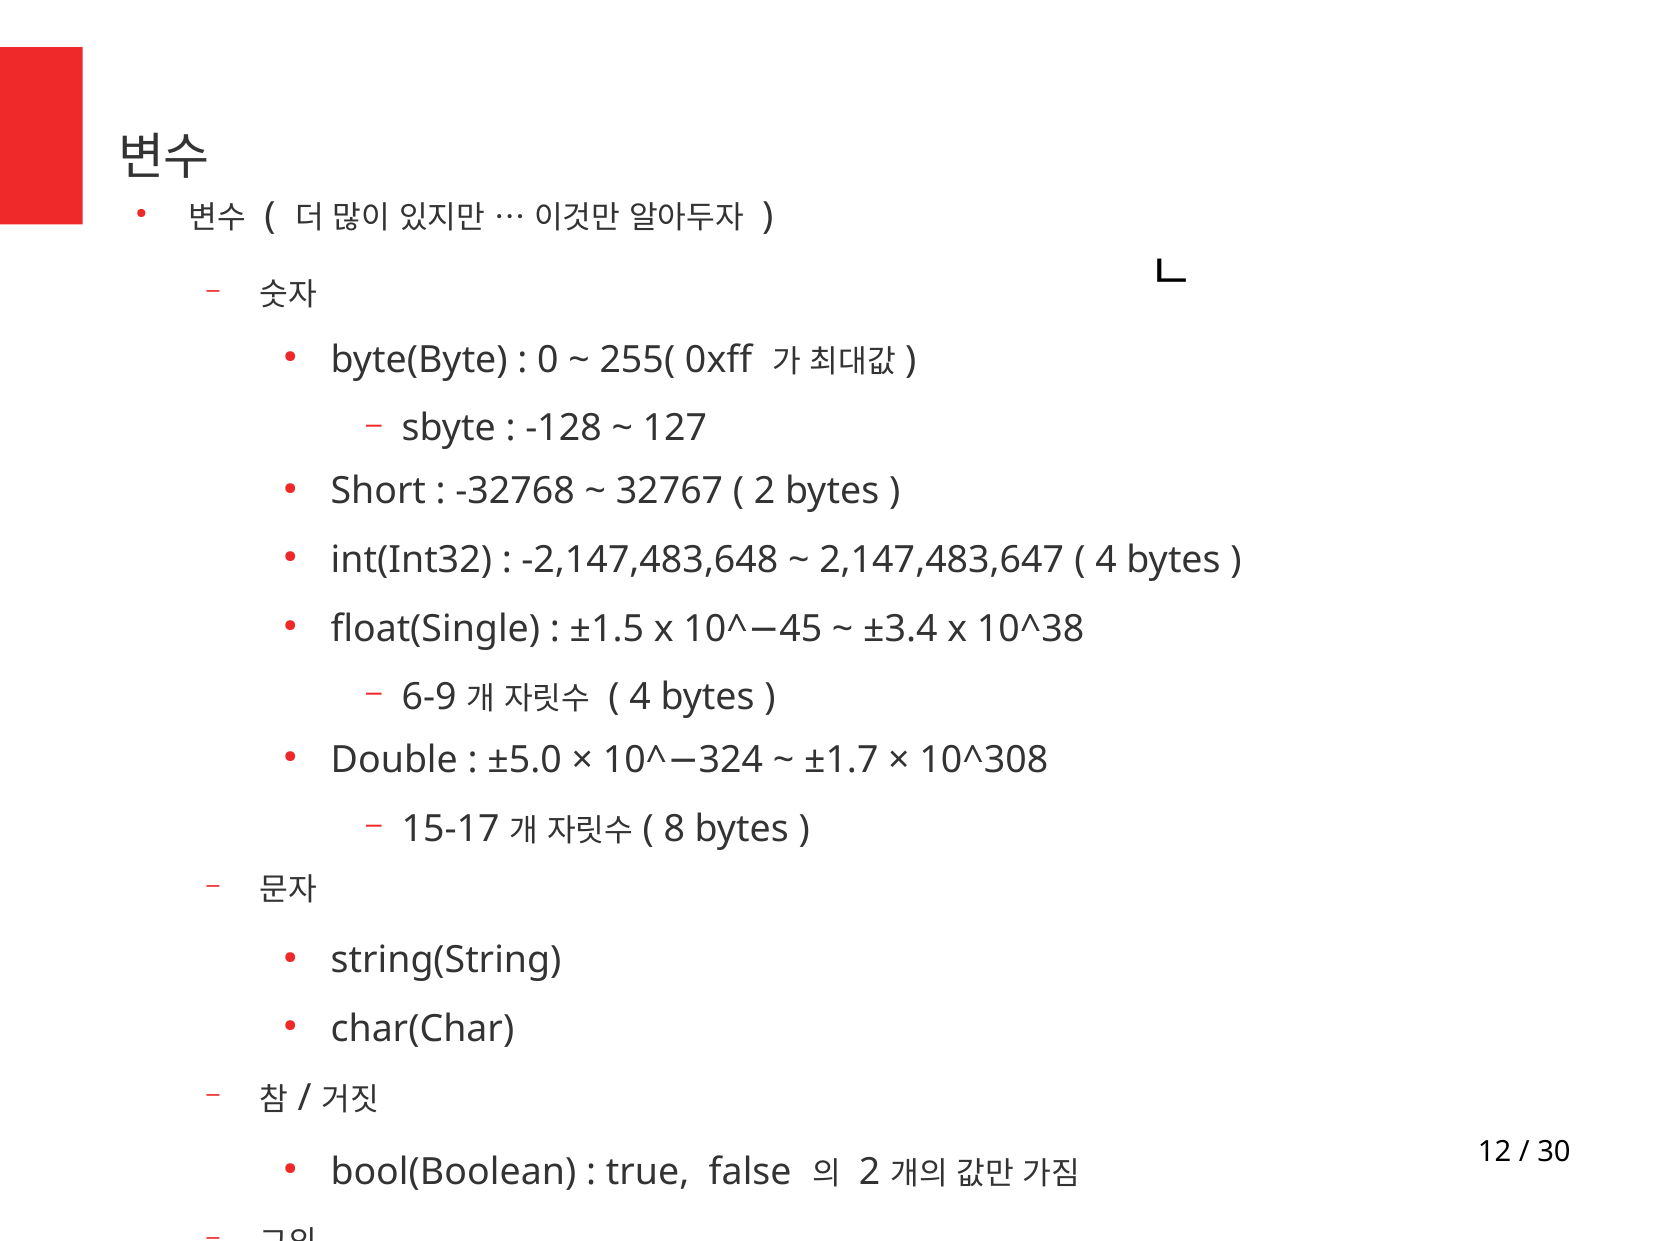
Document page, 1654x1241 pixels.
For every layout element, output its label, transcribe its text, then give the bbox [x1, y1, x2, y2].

title 변수 [118, 49, 1571, 188]
list 변수 ( 더 많이 있지만 … 이것만 알아두자 ) 숫자 byte(Byte) : 0 ~ 255( 0xff 가 최대값) sbyte : -128 ~ 127 Short : -32768 ~ 32767 ( 2 bytes ) int(Int32) : -2,147,483,648 ~ 2,147,483,647 ( 4 bytes ) float(Single) : ±1.5 x 10^−45 ~ ±3.4 x 10^38 6-9개 자릿수 ( 4 bytes ) Double : ±5.0 × 10^−324 ~ ±1.7 × 10^308 15-17개 자릿수( 8 bytes ) 문자 string(String) char(Char) 참/거짓 bool(Boolean) : true, false 의 2개의 값만 가짐 그외... var : 이건 안 쓰는 걸로... dynamic : 나중 개인의 발전을 위해 되도록 안쓰셨으면... [118, 188, 1630, 909]
text_box ㄴ [1133, 224, 1489, 290]
